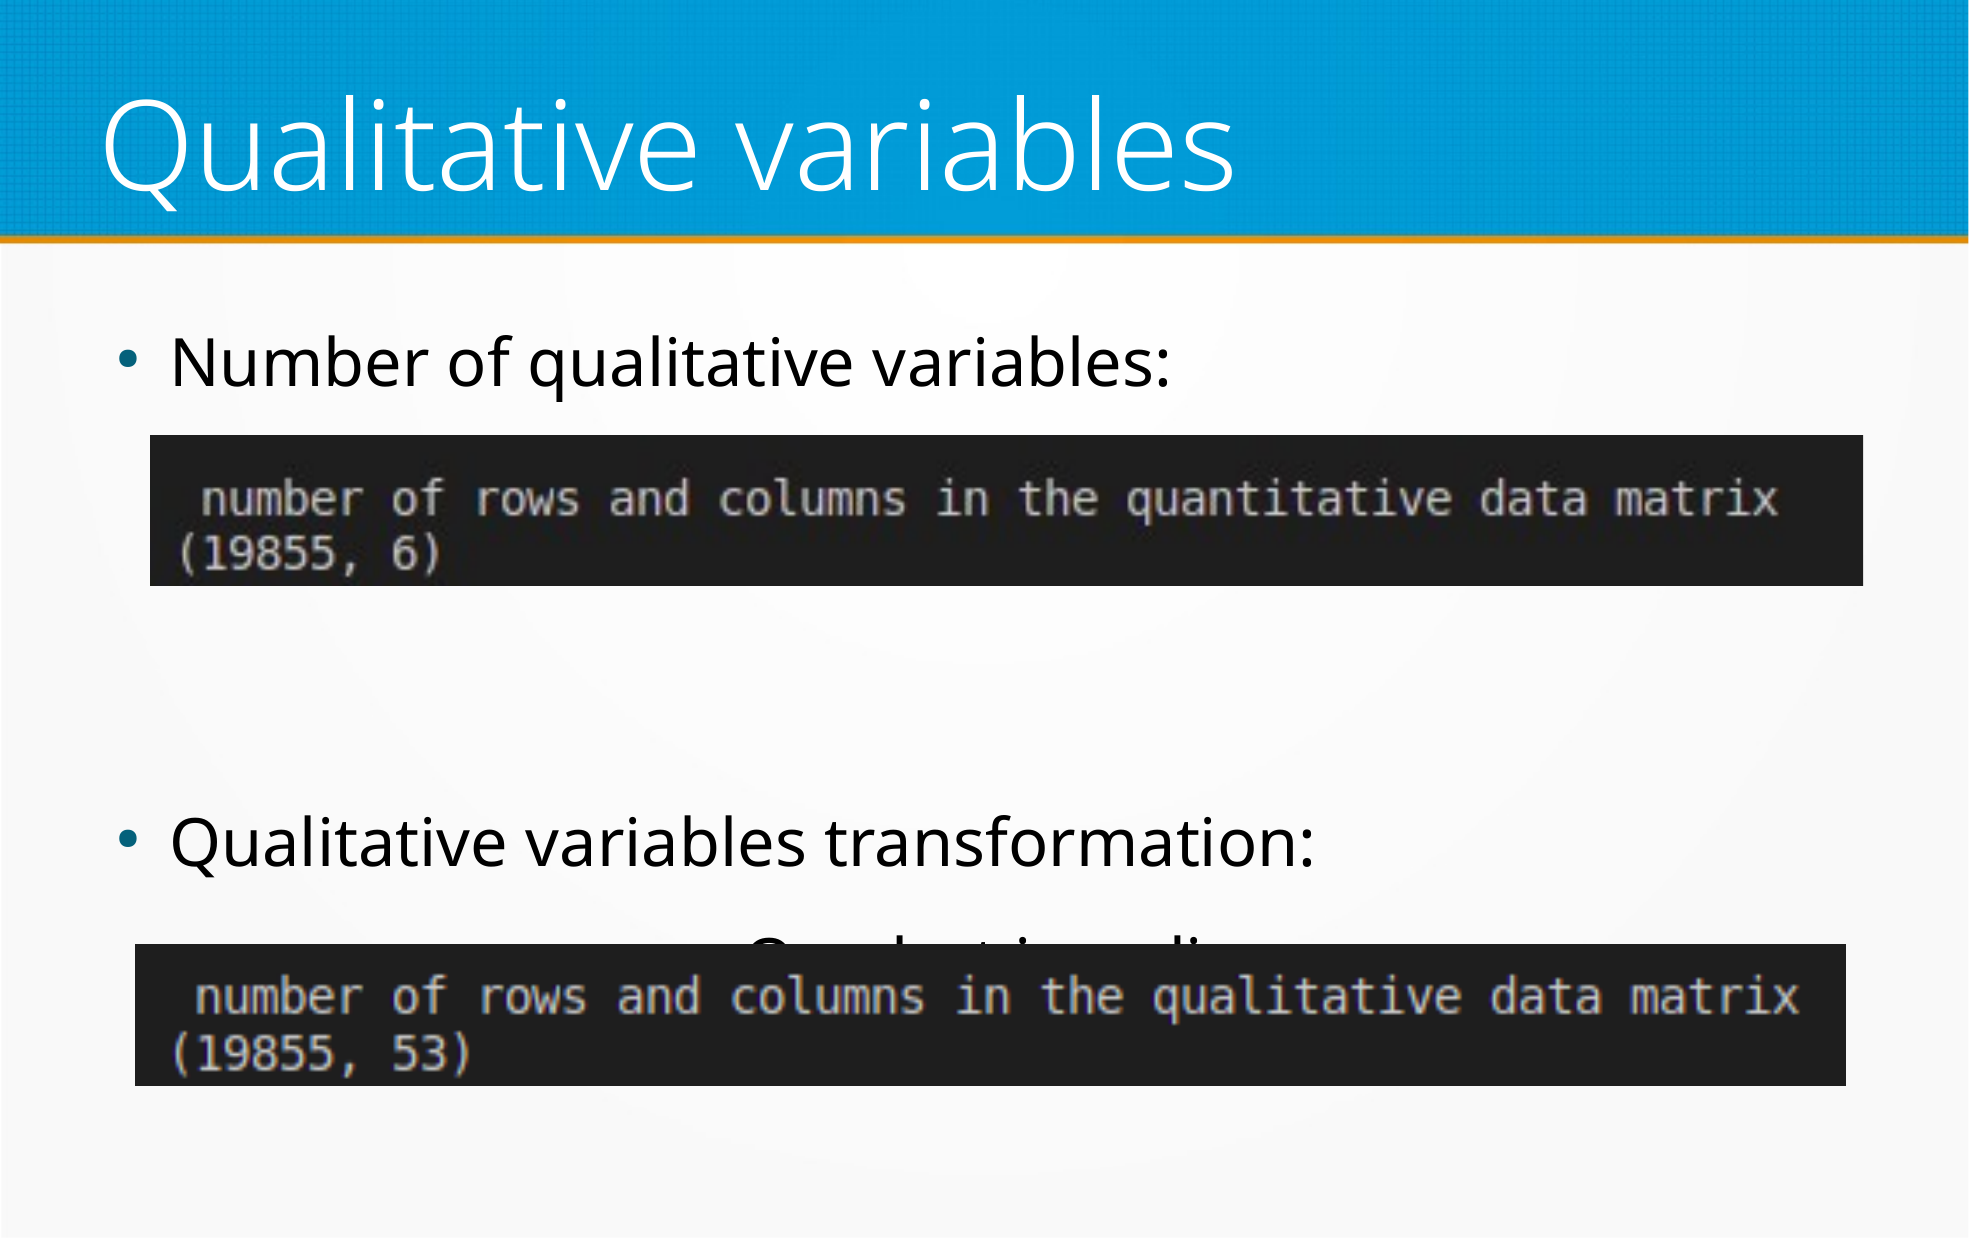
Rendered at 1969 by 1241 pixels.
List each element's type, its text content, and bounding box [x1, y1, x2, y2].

picture [0, 233, 1969, 1241]
title Qualitative variables [98, 19, 1870, 227]
list Number of qualitative variables: Qualitative variables transformation: One hot incoding [98, 315, 1861, 1081]
